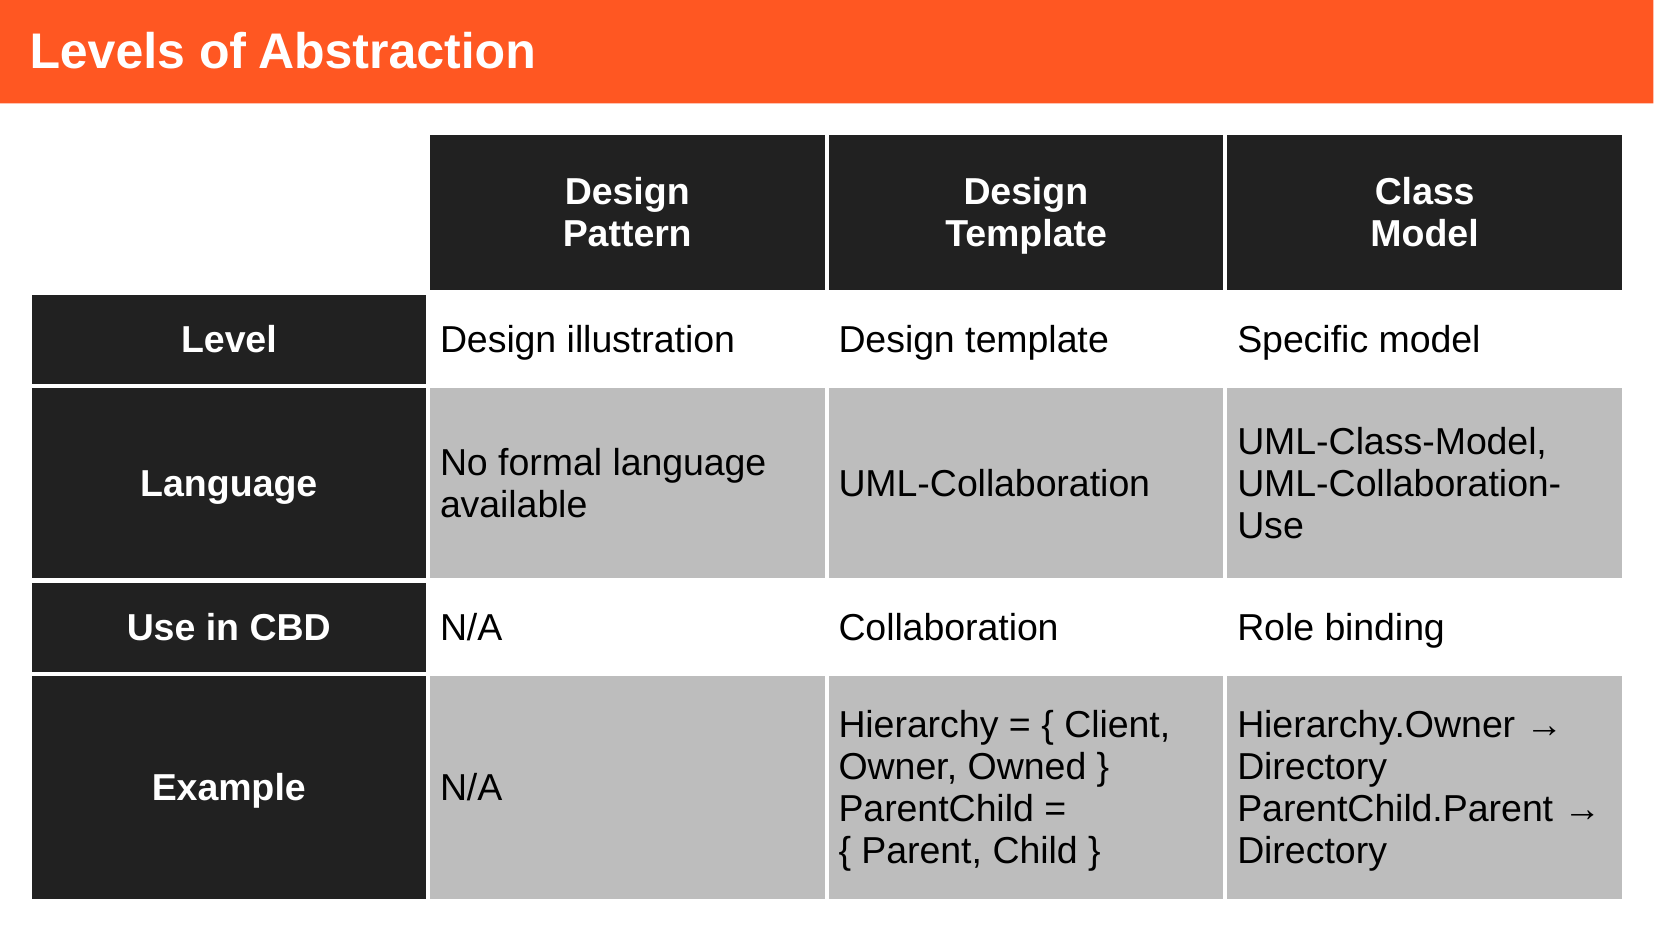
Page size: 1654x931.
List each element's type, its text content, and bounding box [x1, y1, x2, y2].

table_cell Level [32, 295, 426, 384]
table_cell Design template [829, 295, 1223, 384]
table_header [32, 135, 426, 290]
table_header Class Model [1227, 135, 1622, 290]
title Levels of Abstraction [0, 0, 1654, 104]
table_cell Role binding [1227, 583, 1622, 672]
table_cell Design illustration [430, 295, 825, 384]
table_cell Specific model [1227, 295, 1622, 384]
table_cell Collaboration [829, 583, 1223, 672]
table_cell Example [32, 676, 426, 899]
table_cell Hierarchy = { Client, Owner, Owned } ParentChild = { Parent, Child } [829, 676, 1223, 899]
table_cell N/A [430, 583, 825, 672]
table_cell No formal language available [430, 388, 825, 578]
table_cell UML-Class-Model, UML-Collaboration-Use [1227, 388, 1622, 578]
table_header Design Template [829, 135, 1223, 290]
table_cell Language [32, 388, 426, 578]
table_cell Hierarchy.Owner → Directory ParentChild.Parent → Directory [1227, 676, 1622, 899]
table_cell Use in CBD [32, 583, 426, 672]
table_cell UML-Collaboration [829, 388, 1223, 578]
table_header Design Pattern [430, 135, 825, 290]
table_cell N/A [430, 676, 825, 899]
